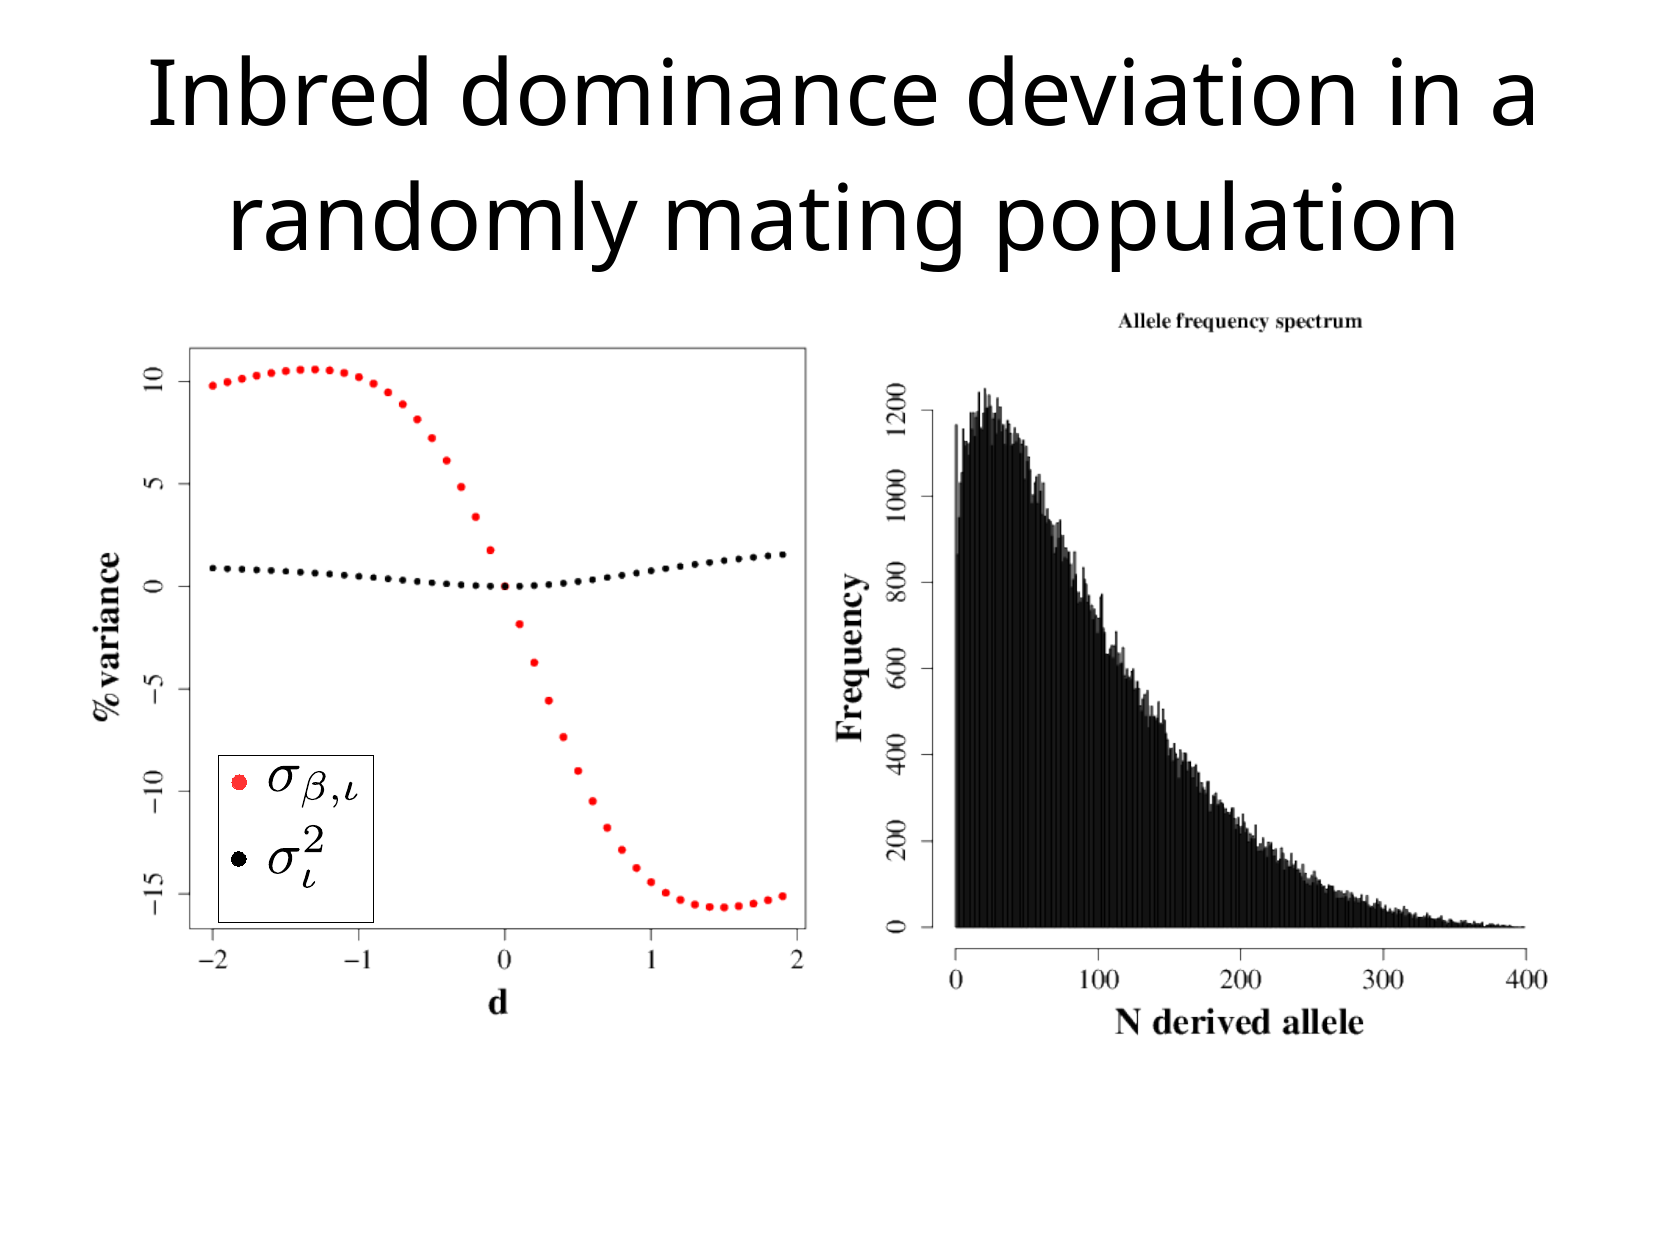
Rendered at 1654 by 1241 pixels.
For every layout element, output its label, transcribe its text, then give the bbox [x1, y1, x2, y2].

title Inbred dominance deviation in a randomly mating population [82, 49, 1571, 257]
picture [64, 256, 1595, 1064]
